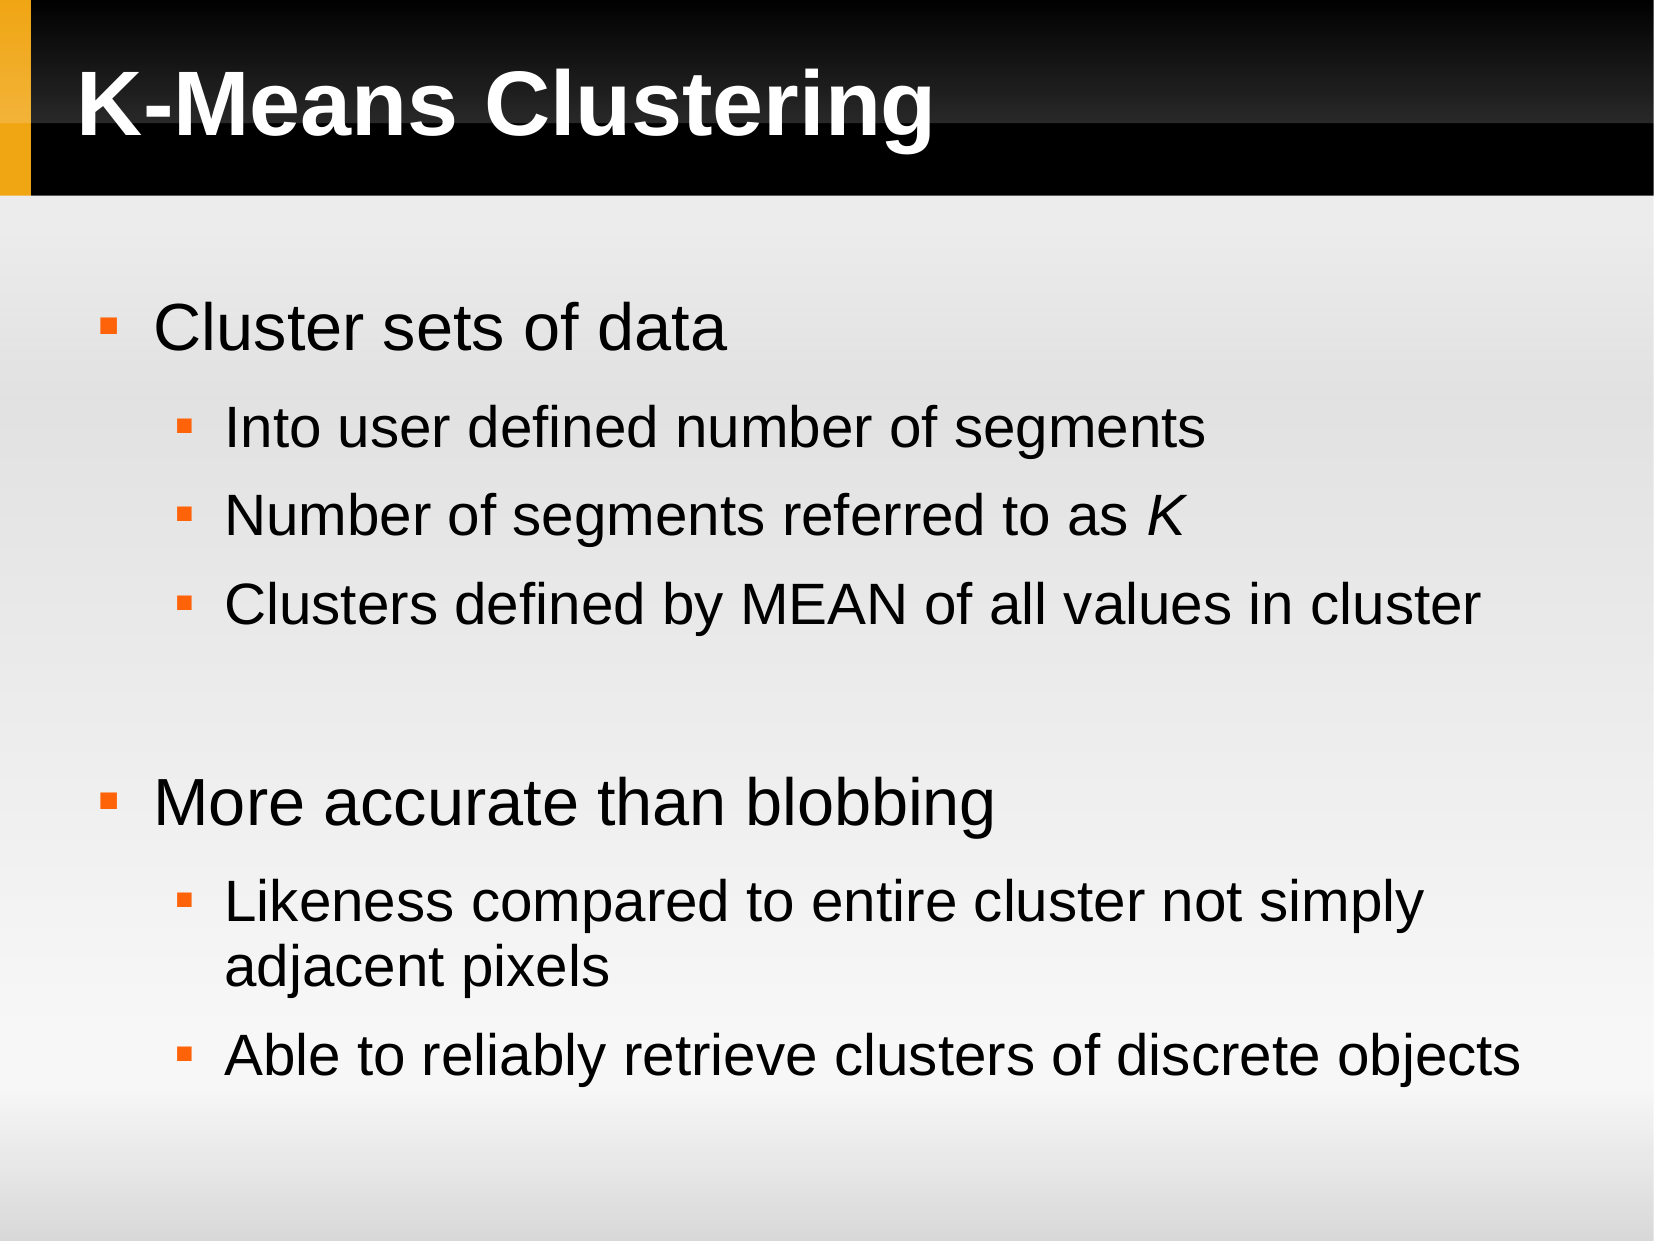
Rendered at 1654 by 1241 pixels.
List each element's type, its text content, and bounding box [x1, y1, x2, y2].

picture [0, 0, 1654, 1241]
title K-Means Clustering [76, 0, 1565, 208]
list Cluster sets of data Into user defined number of segments Number of segments referred to as K Clusters defined by MEAN of all values in cluster More accurate than blobbing Likeness compared to entire cluster not simply adjacent pixels Able to reliably retrieve clusters of discrete objects [82, 290, 1571, 1109]
